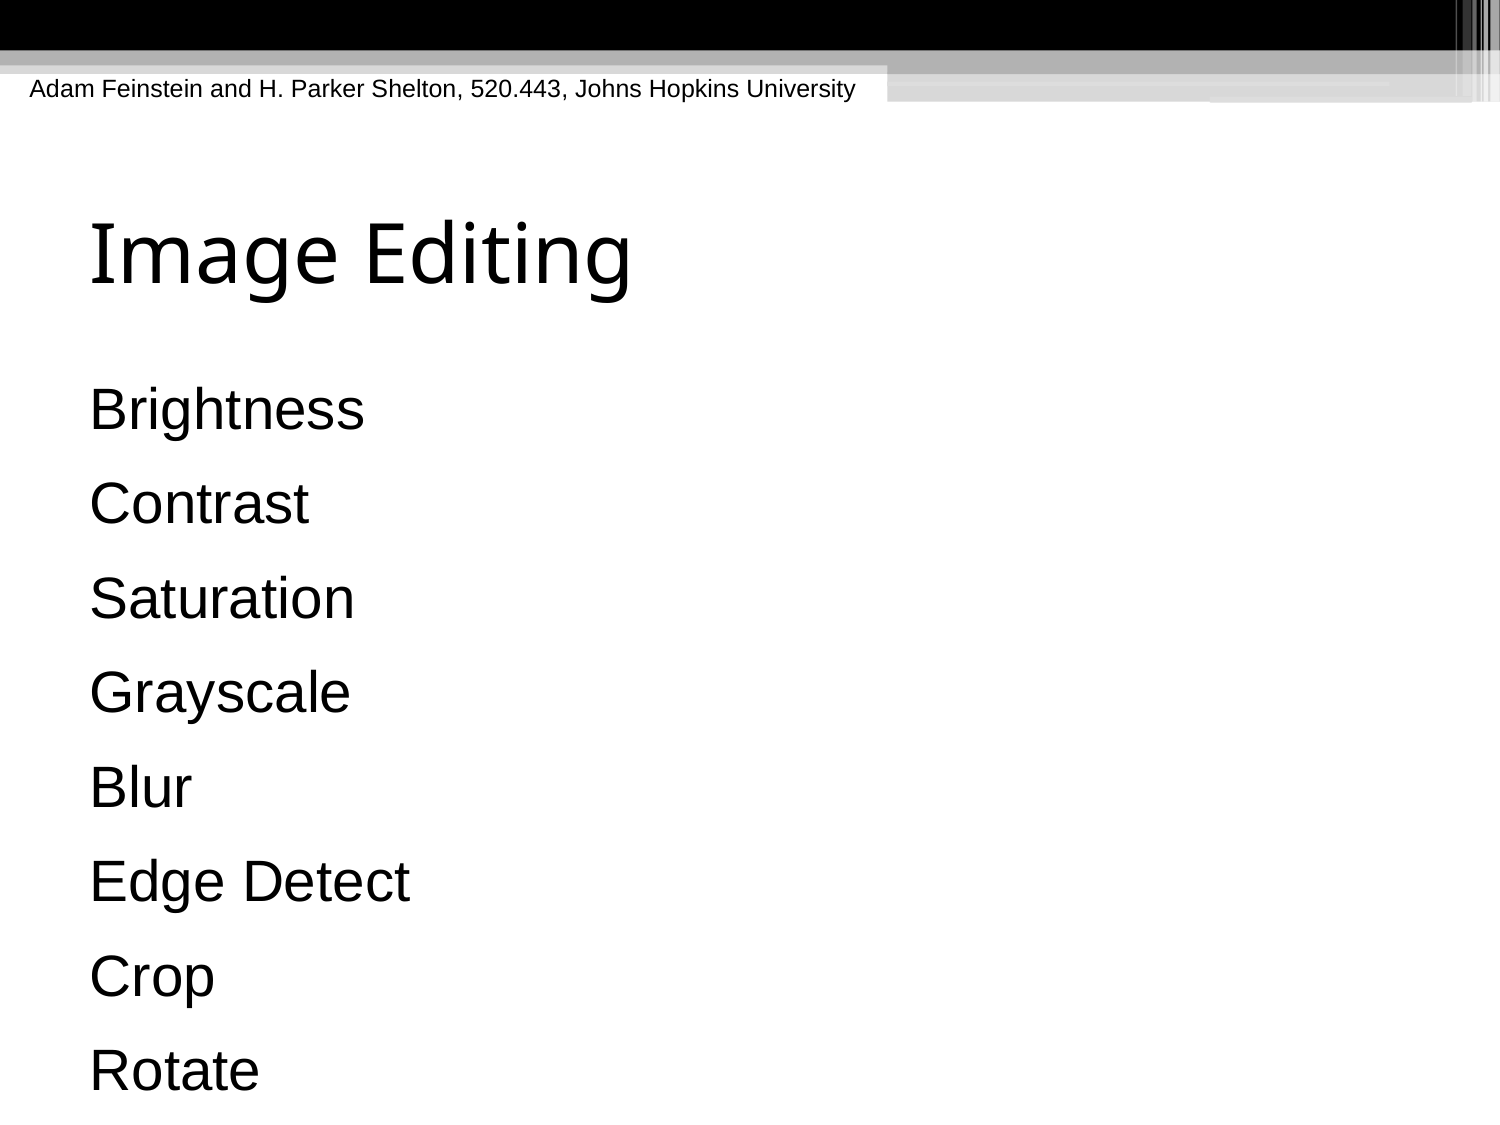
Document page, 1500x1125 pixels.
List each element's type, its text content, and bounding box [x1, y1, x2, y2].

text_box Adam Feinstein and H. Parker Shelton, 520.443, Johns Hopkins University [0, 67, 888, 110]
list Brightness Contrast Saturation Grayscale Blur Edge Detect Crop Rotate Scale Others? – I forget? [75, 368, 1425, 1125]
title Image Editing [75, 187, 1425, 363]
